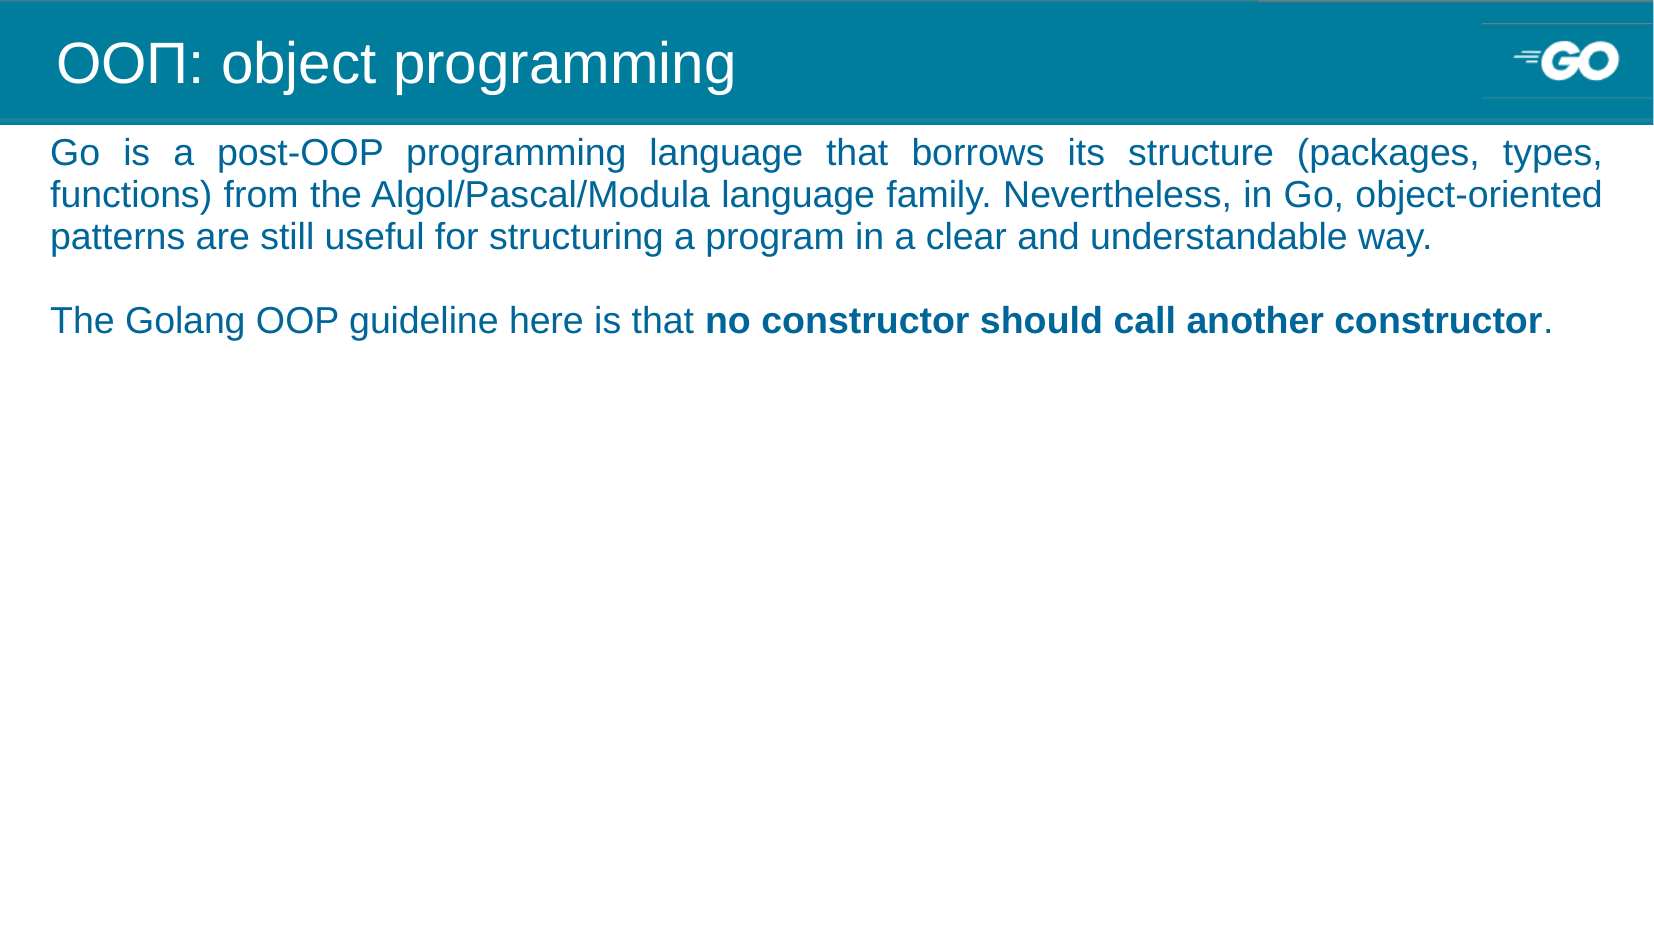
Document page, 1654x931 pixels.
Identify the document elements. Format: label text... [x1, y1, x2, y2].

text_box Go is a post-OOP programming language that borrows its structure (packages, types, functions) from the Algol/Pascal/Modula language family. Nevertheless, in Go, object-oriented patterns are still useful for structuring a program in a clear and understandable way. The Golang OOP guideline here is that no constructor should call another constructor. [35, 124, 1619, 898]
picture [1542, 41, 1619, 81]
text_box ООП: object programming [41, 23, 1495, 104]
